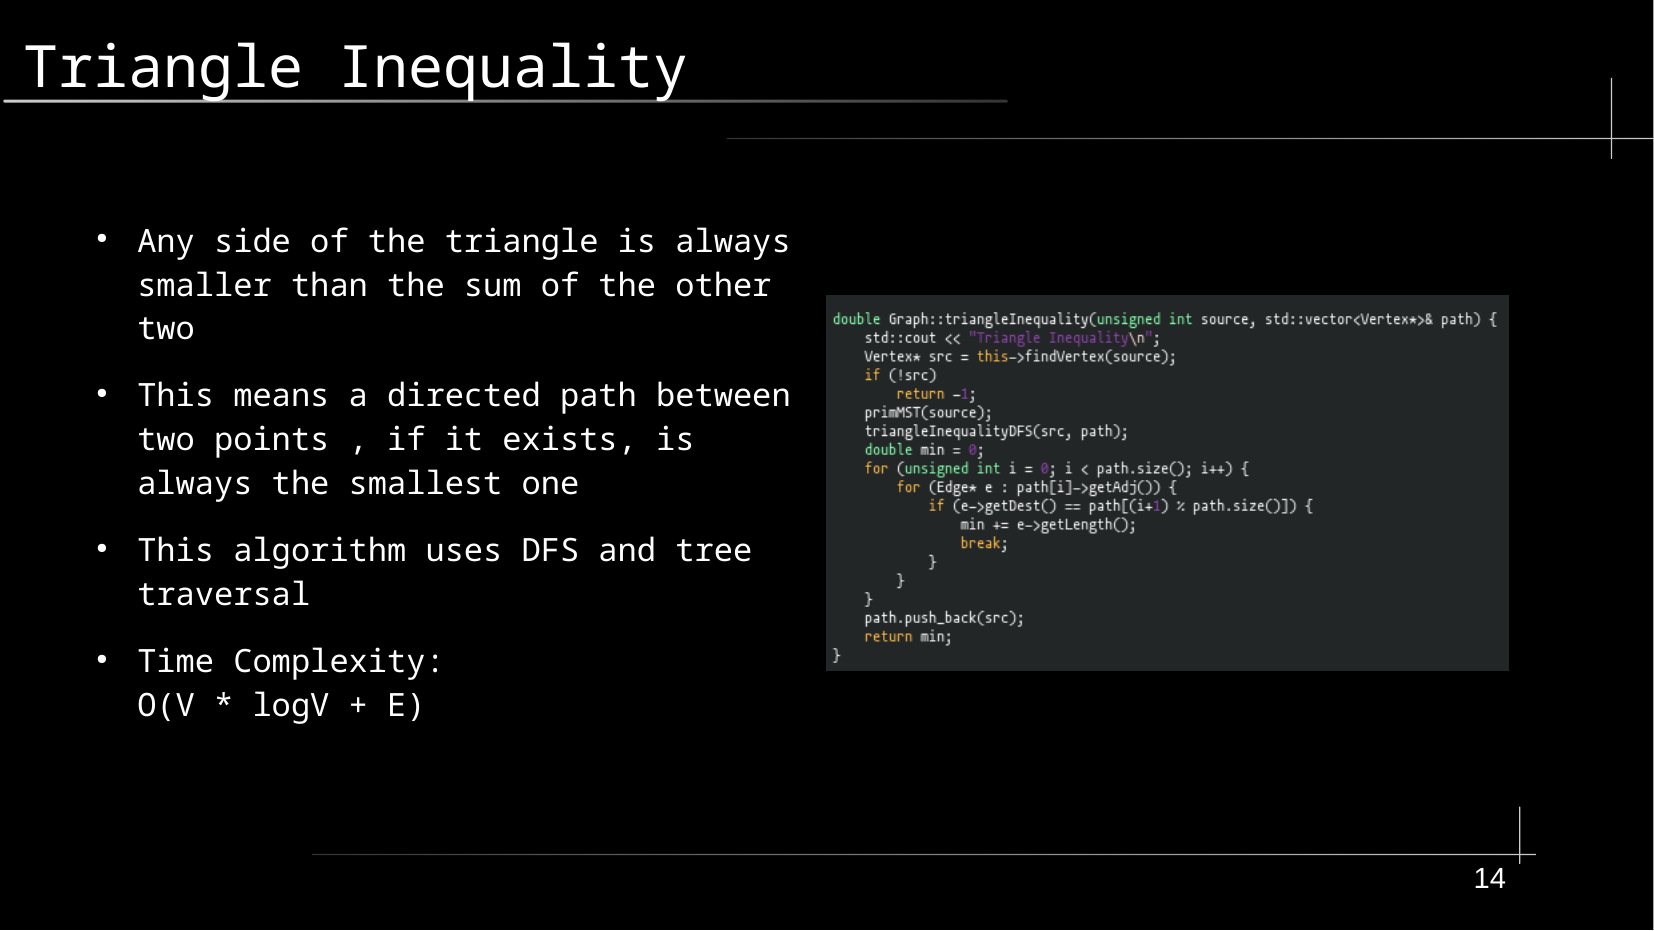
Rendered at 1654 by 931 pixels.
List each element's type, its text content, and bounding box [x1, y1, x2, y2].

picture [826, 295, 1509, 671]
list Any side of the triangle is always smaller than the sum of the other two This means a directed path between two points , if it exists, is always the smallest one This algorithm uses DFS and tree traversal Time Complexity: O(V * logV + E) [82, 217, 798, 758]
title Triangle Inequality [23, 11, 1589, 119]
